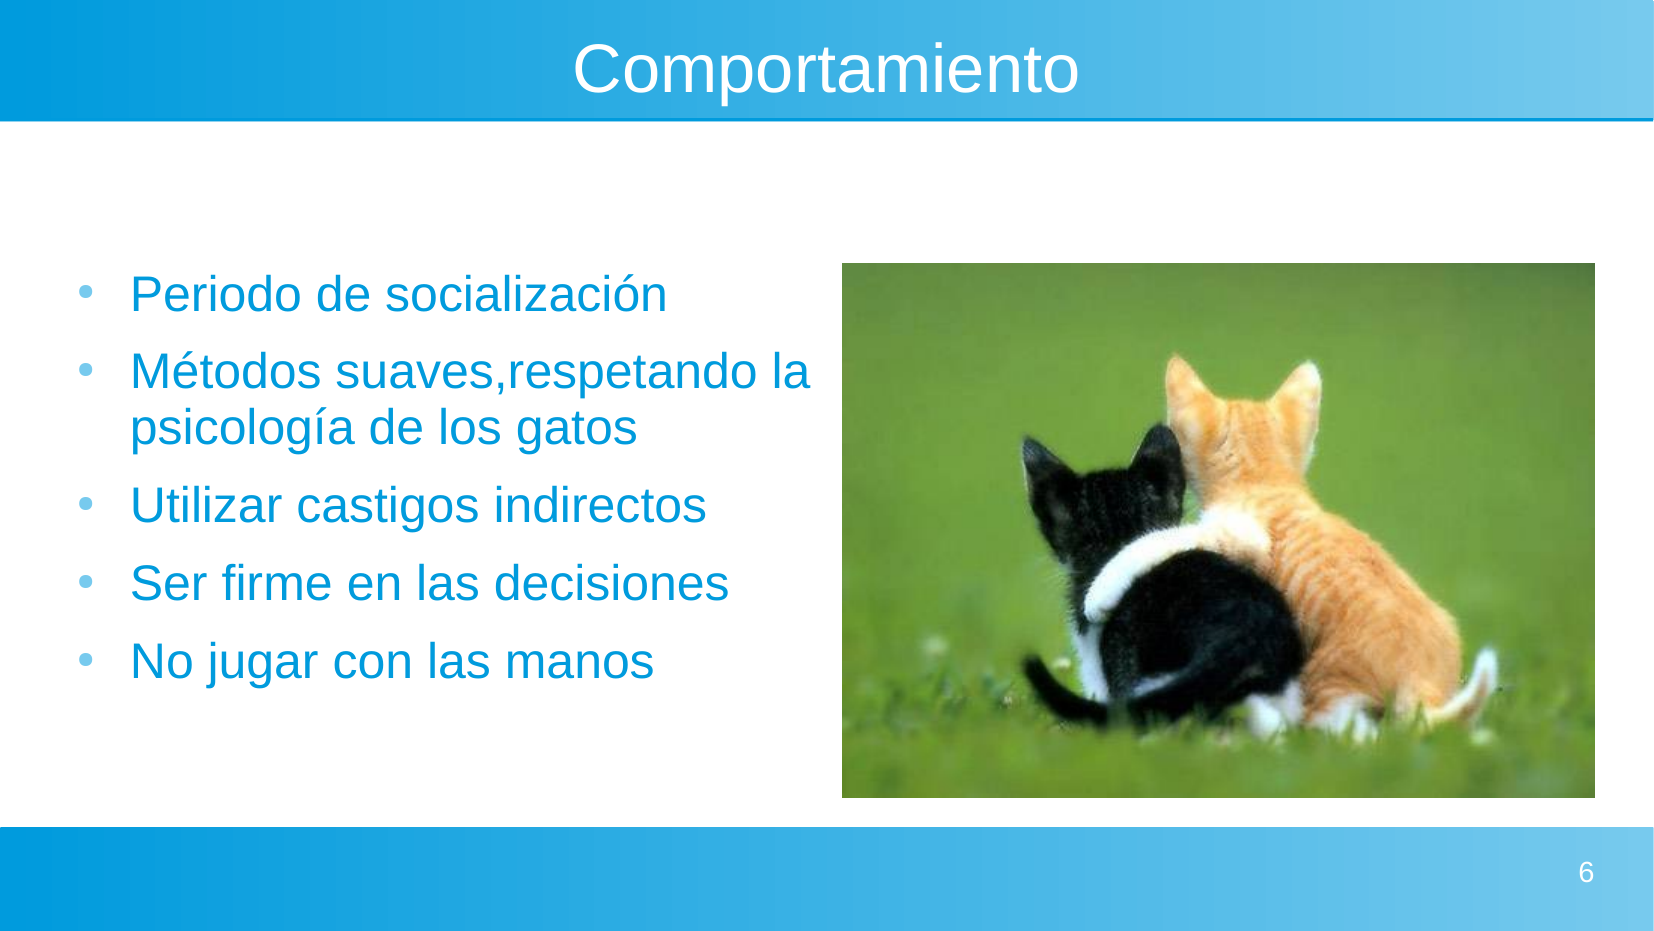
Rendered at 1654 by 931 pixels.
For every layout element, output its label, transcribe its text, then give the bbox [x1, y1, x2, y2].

list Periodo de socialización Métodos suaves,respetando la psicología de los gatos Utilizar castigos indirectos Ser firme en las decisiones No jugar con las manos [59, 265, 857, 827]
title Comportamiento [59, 29, 1595, 108]
picture [842, 263, 1595, 798]
